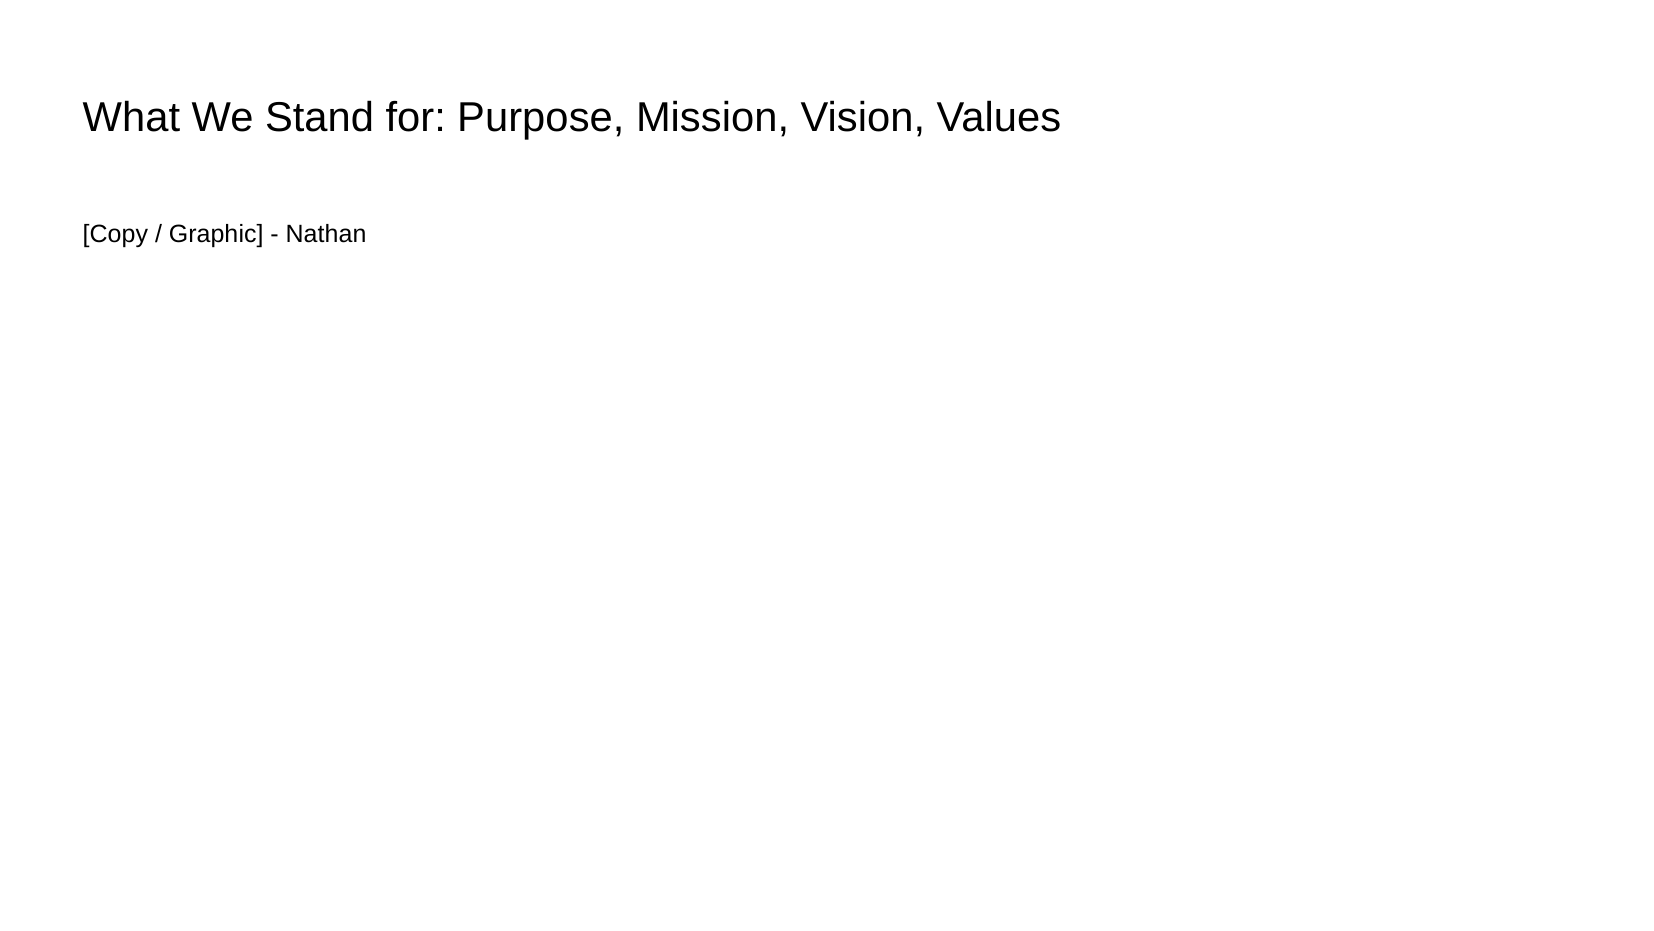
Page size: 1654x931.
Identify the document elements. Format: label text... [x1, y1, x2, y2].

list [Copy / Graphic] - Nathan [82, 217, 1571, 758]
title What We Stand for: Purpose, Mission, Vision, Values [82, 37, 1571, 193]
